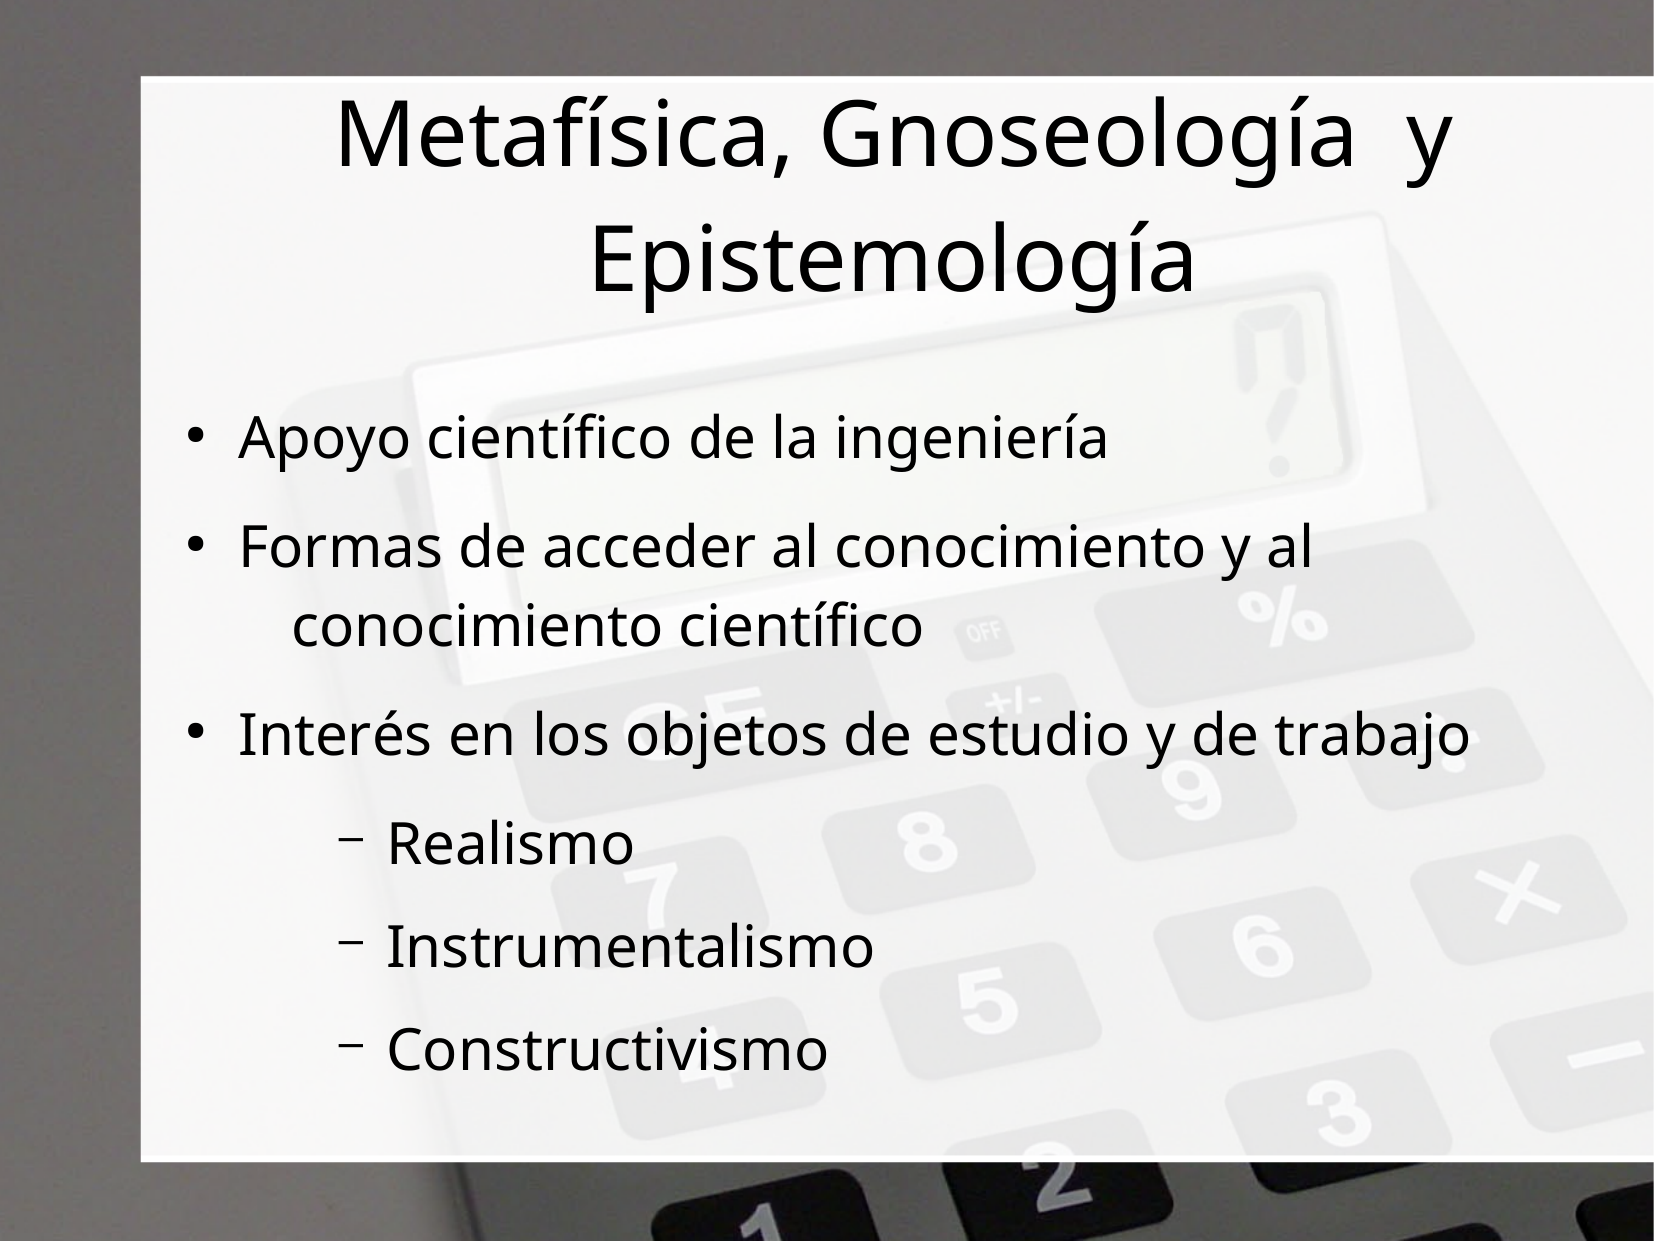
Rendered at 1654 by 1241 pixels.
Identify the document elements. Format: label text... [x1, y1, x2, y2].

title Metafísica, Gnoseología y Epistemología [150, 86, 1639, 301]
list Apoyo científico de la ingeniería Formas de acceder al conocimiento y al conocimiento científico Interés en los objetos de estudio y de trabajo Realismo Instrumentalismo Constructivismo [150, 396, 1613, 1201]
picture [0, 0, 1654, 1241]
